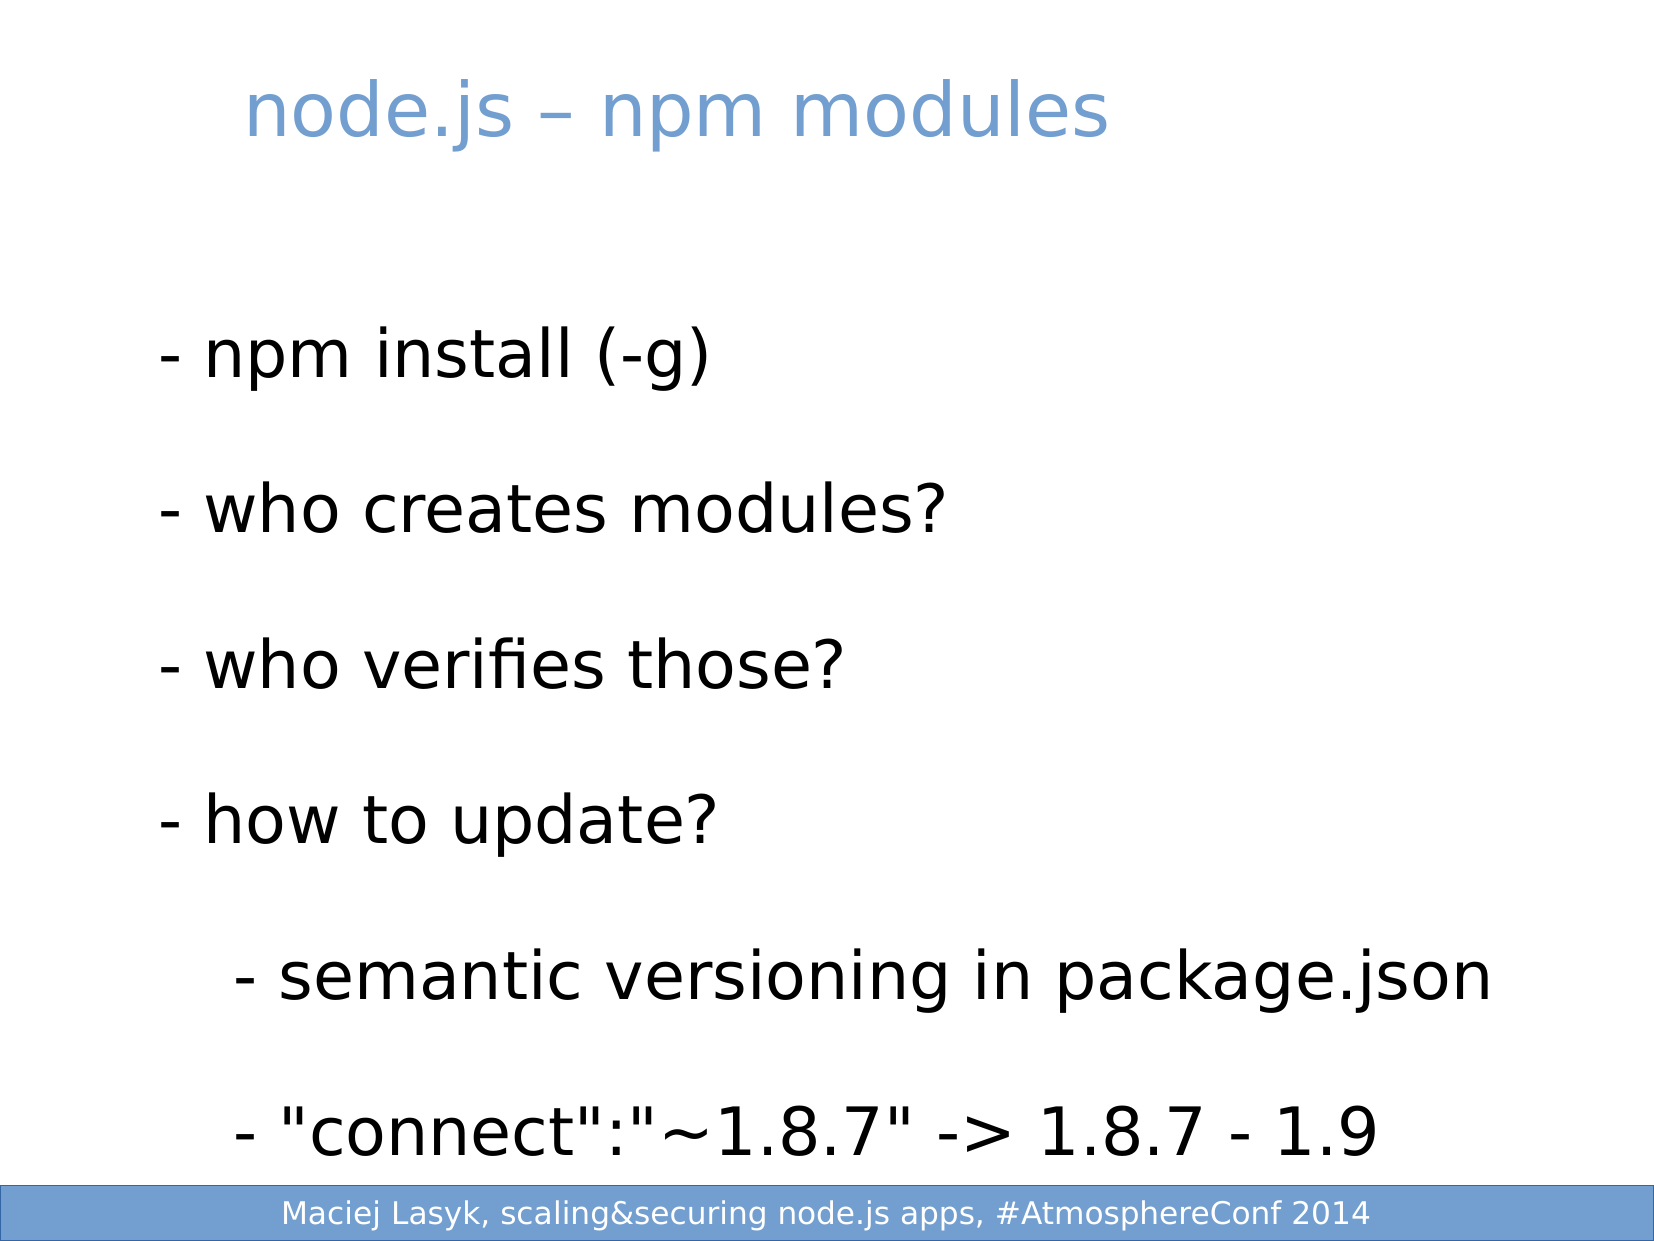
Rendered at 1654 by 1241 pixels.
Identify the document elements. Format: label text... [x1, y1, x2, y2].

text_box - npm install (-g) - who creates modules? - who verifies those? - how to update? - semantic versioning in package.json - "connect":"~1.8.7" -> 1.8.7 - 1.9 [143, 230, 1510, 1241]
text_box [1510, 1185, 1654, 1241]
text_box node.js – npm modules [228, 60, 1127, 163]
text_box [0, 1185, 143, 1241]
